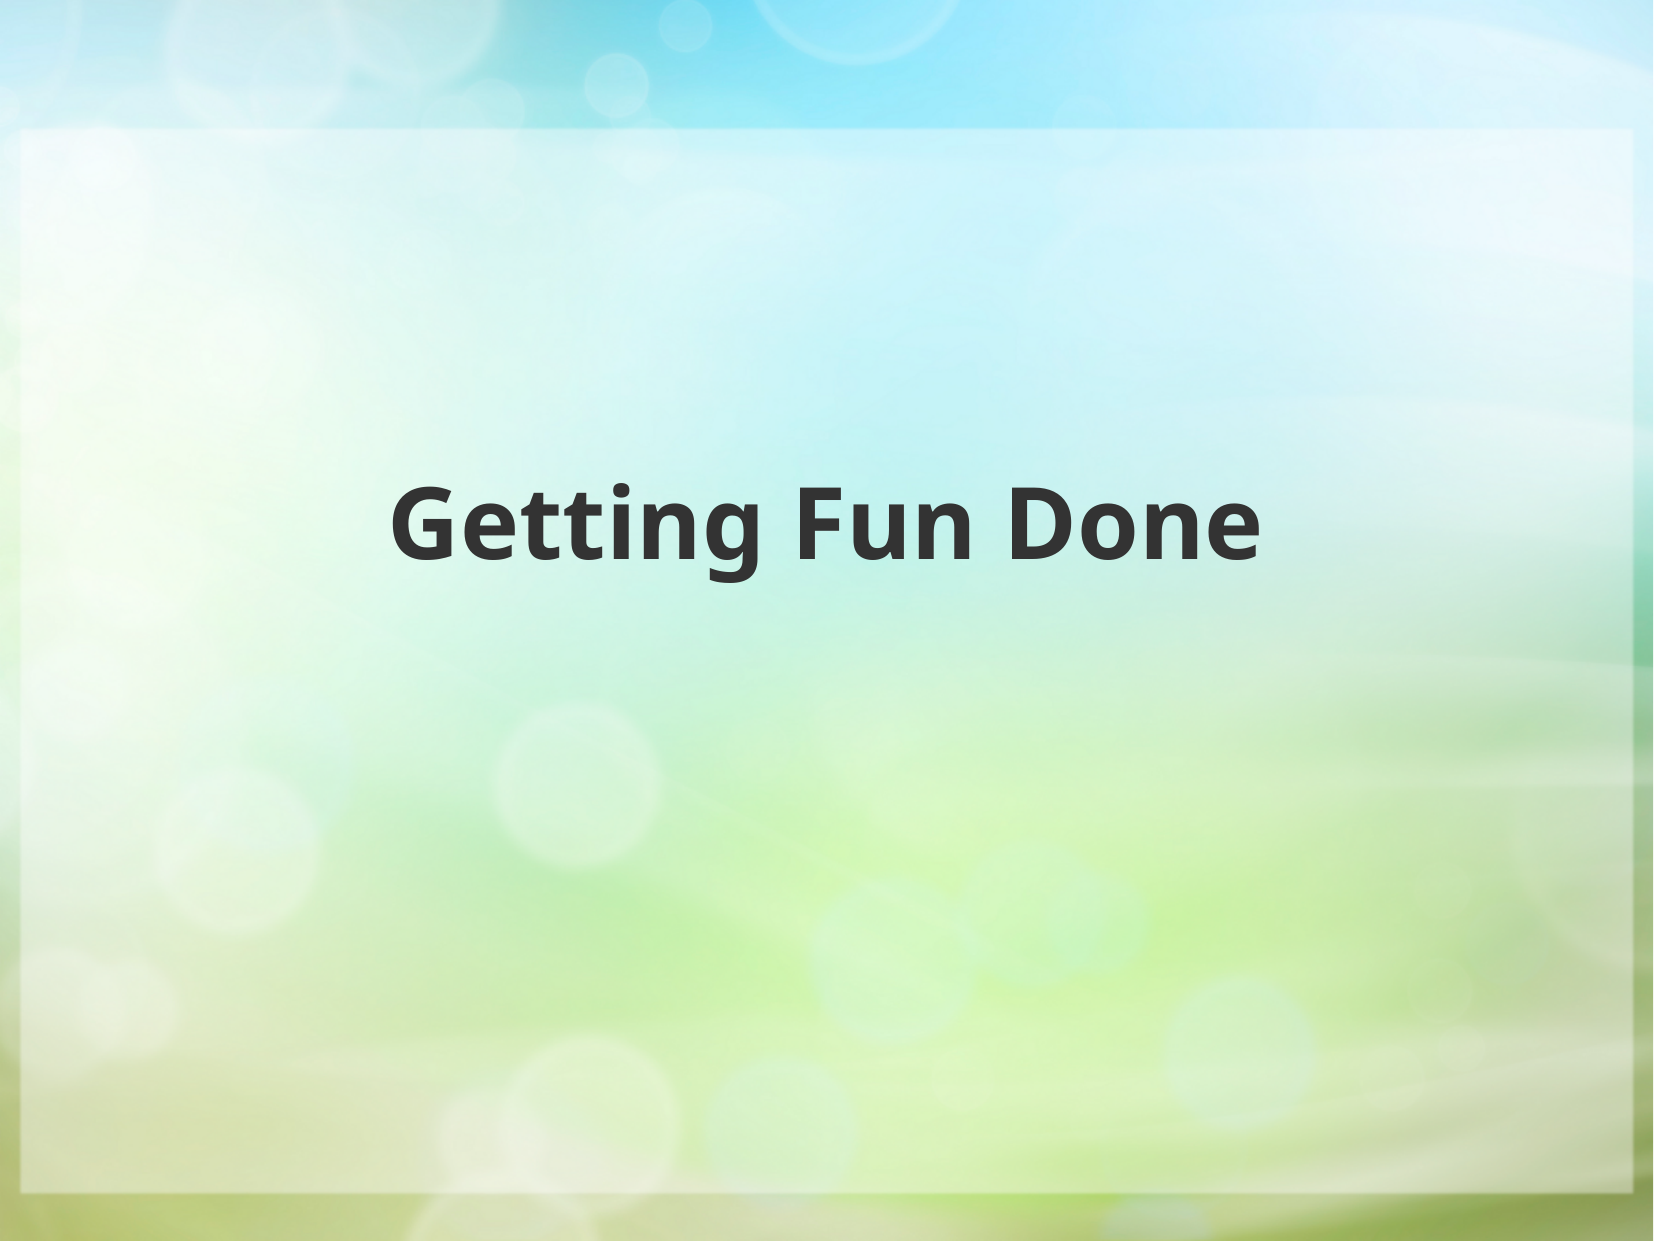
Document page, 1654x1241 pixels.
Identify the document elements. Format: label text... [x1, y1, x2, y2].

subtitle Getting Fun Done [82, 0, 1571, 1042]
picture [0, 0, 1654, 1241]
